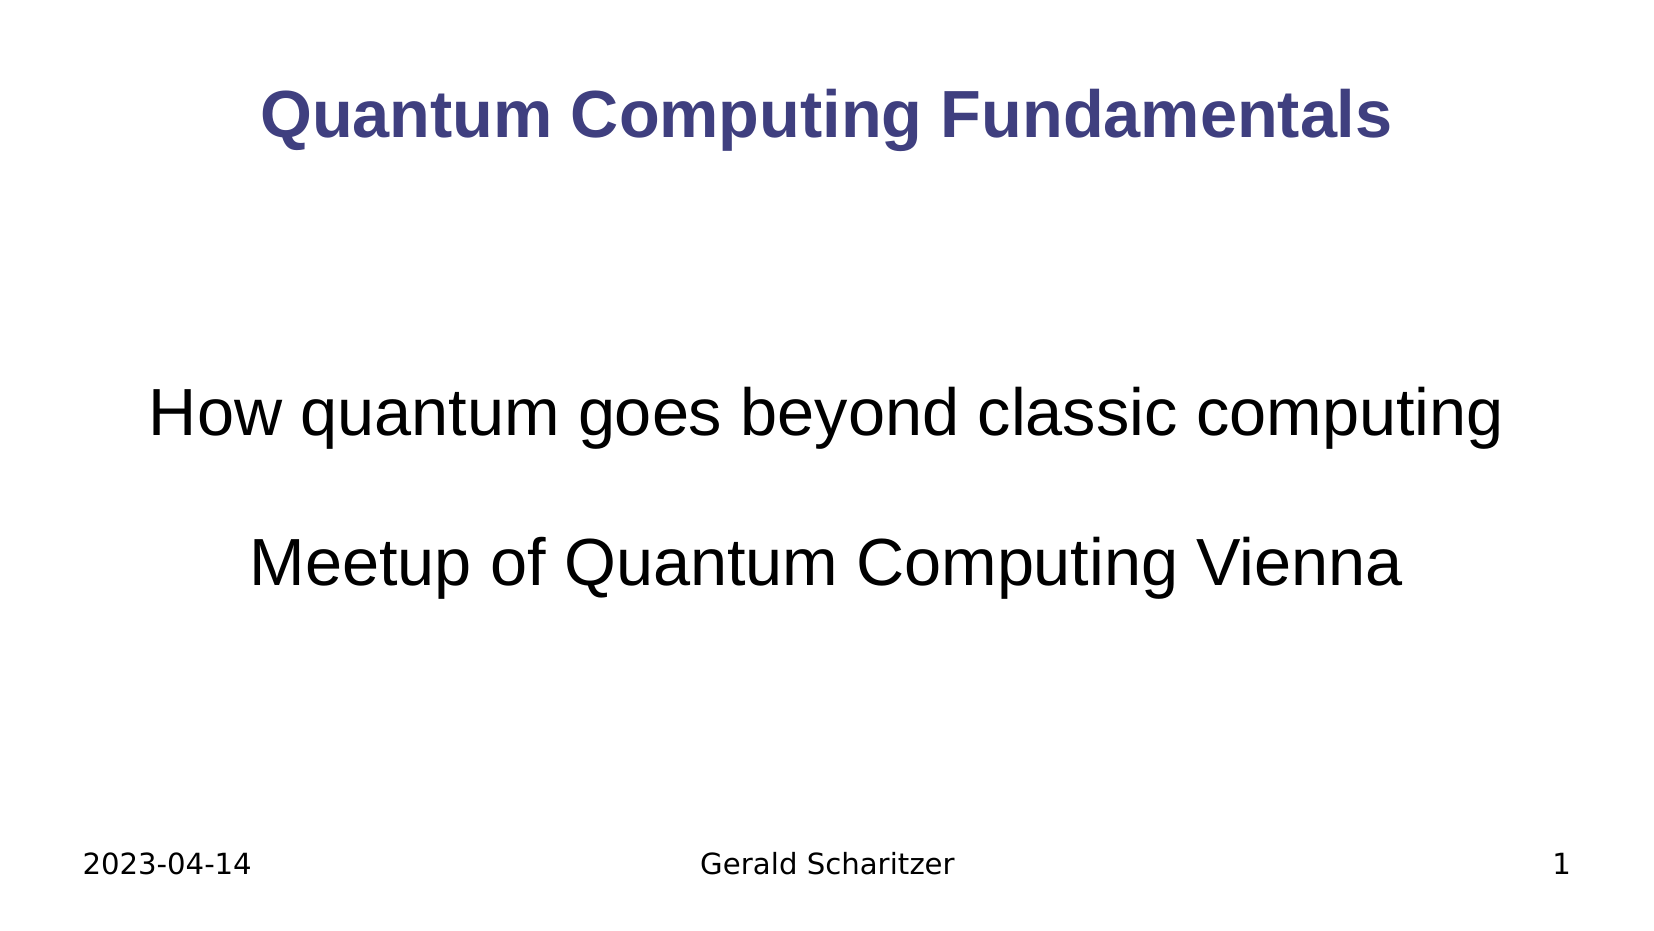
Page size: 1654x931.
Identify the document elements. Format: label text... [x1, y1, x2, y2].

title Quantum Computing Fundamentals [82, 37, 1571, 193]
subtitle How quantum goes beyond classic computing Meetup of Quantum Computing Vienna [82, 217, 1571, 758]
